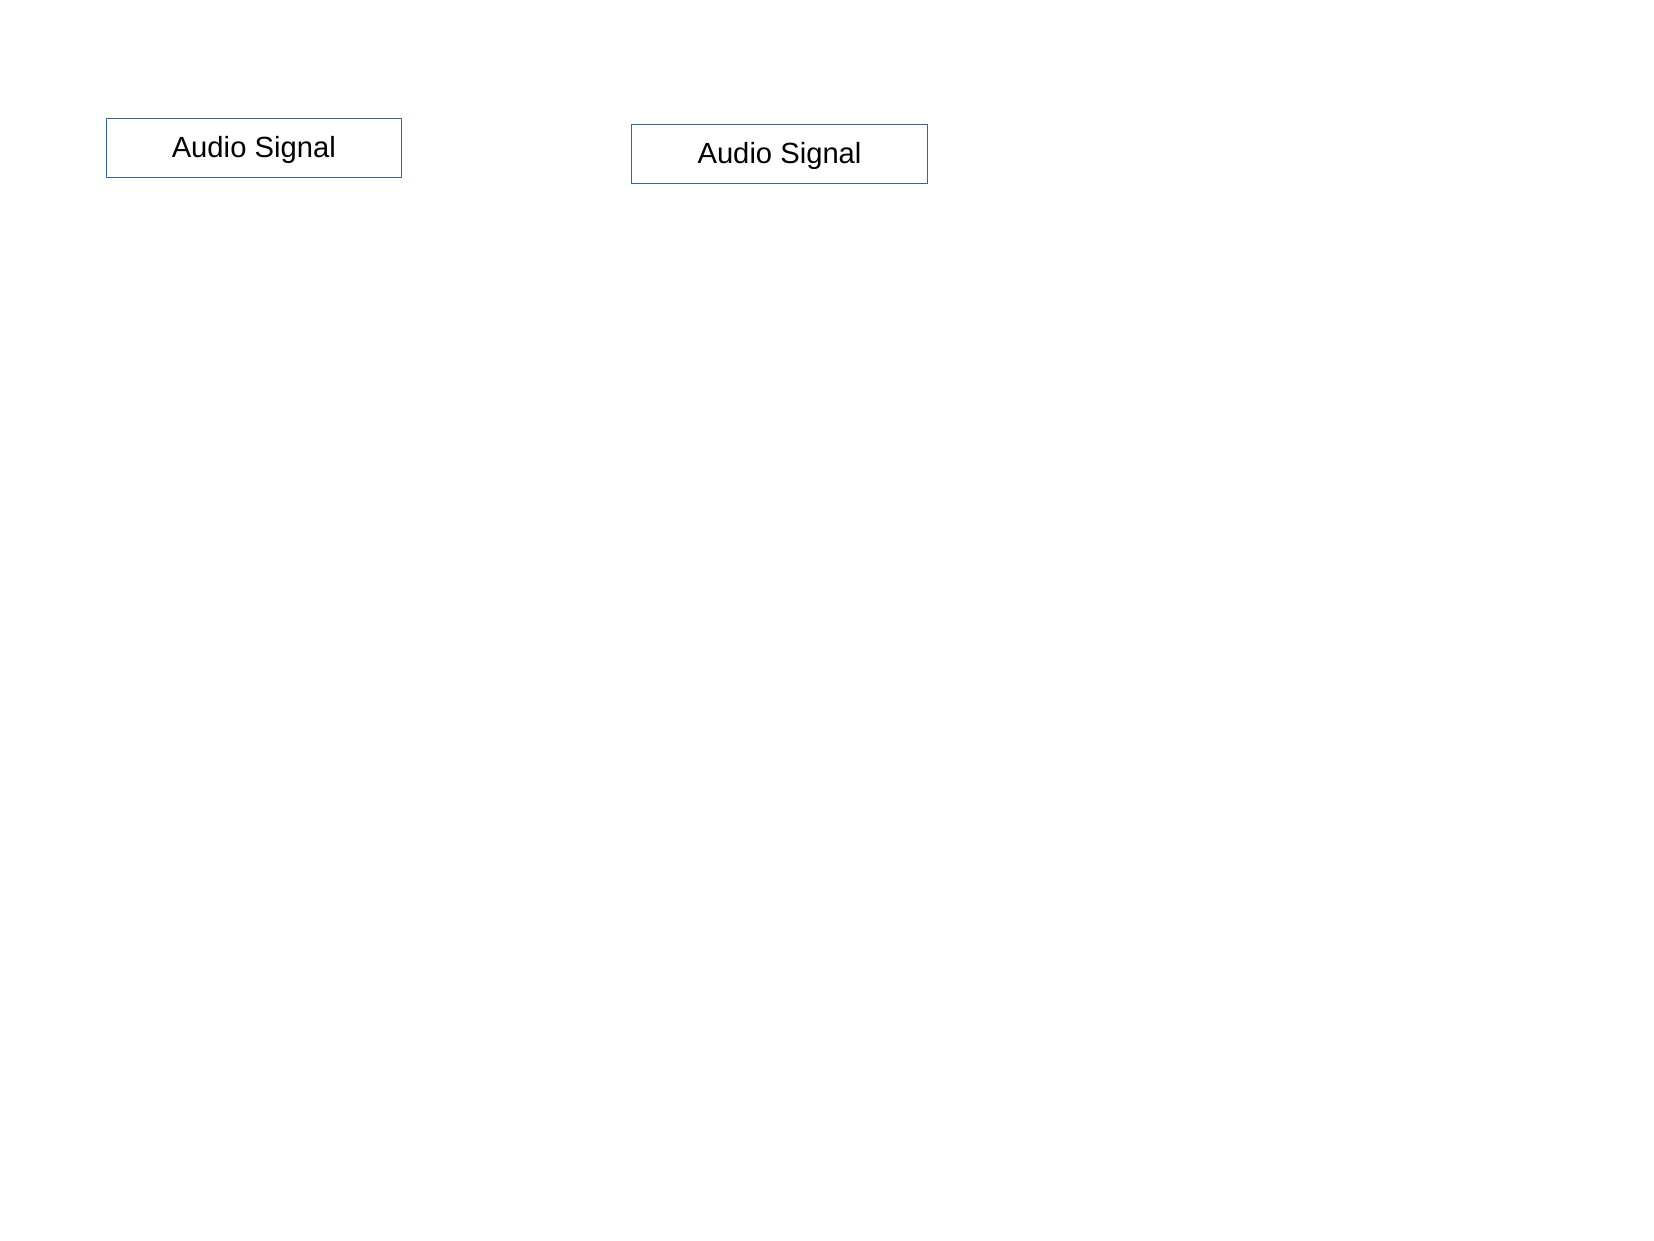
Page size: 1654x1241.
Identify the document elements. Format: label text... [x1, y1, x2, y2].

text_box Audio Signal [106, 118, 402, 178]
text_box Audio Signal [631, 124, 928, 184]
